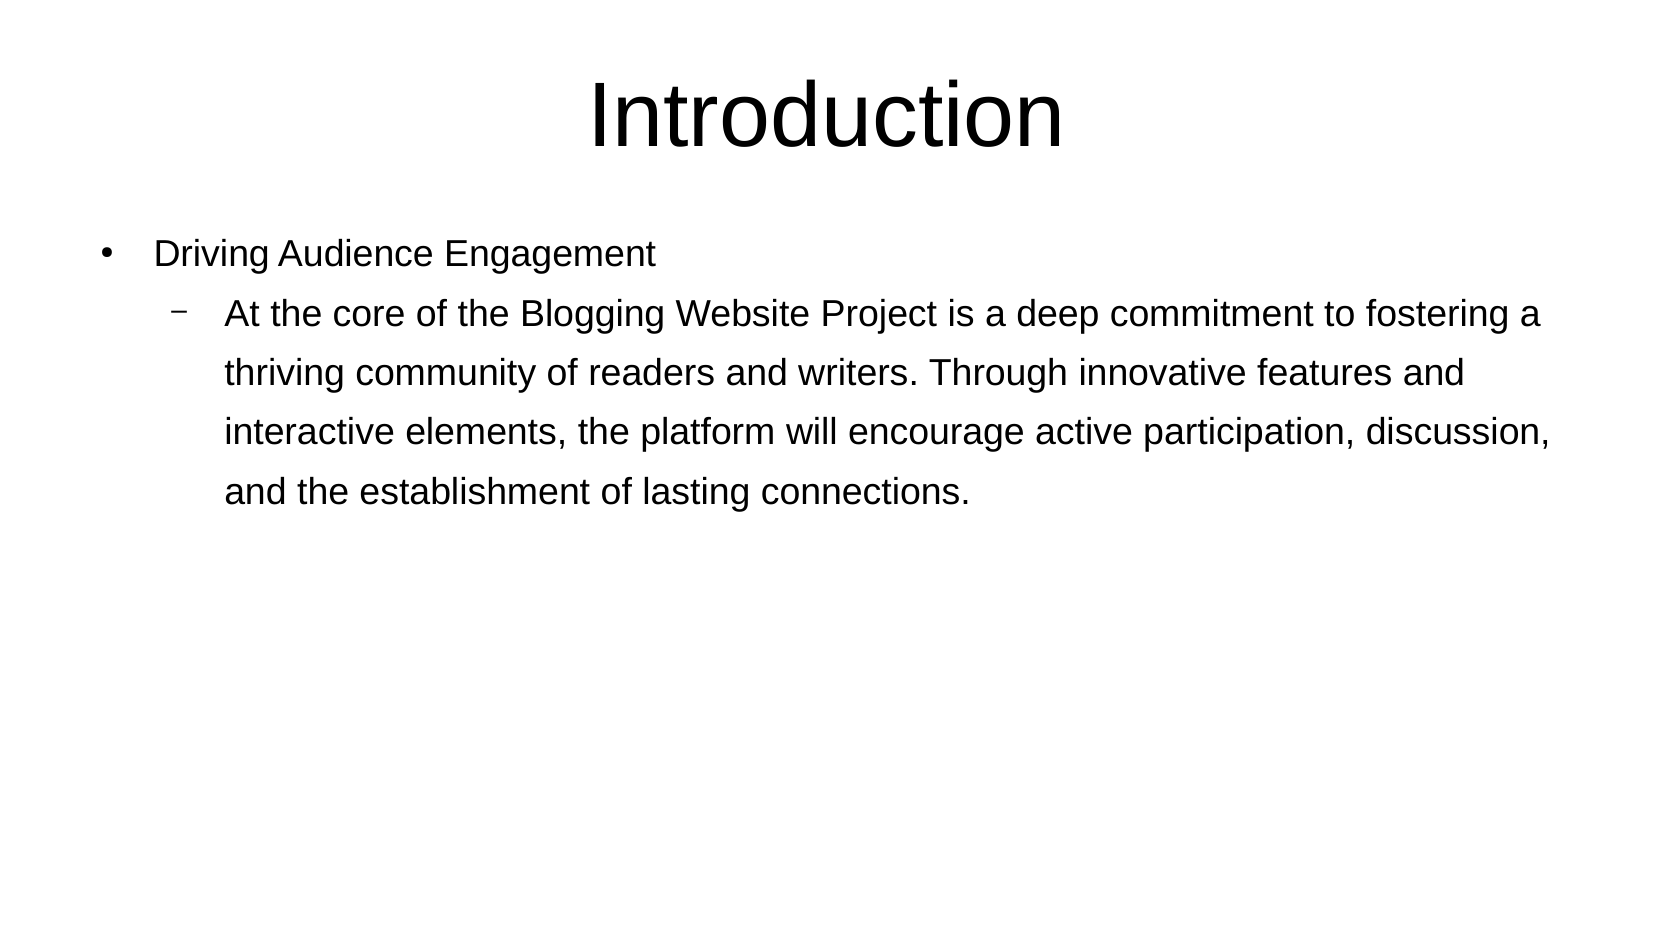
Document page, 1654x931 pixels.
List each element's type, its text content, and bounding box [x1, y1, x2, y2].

title Introduction [82, 37, 1571, 193]
list Driving Audience Engagement At the core of the Blogging Website Project is a deep commitment to fostering a thriving community of readers and writers. Through innovative features and interactive elements, the platform will encourage active participation, discussion, and the establishment of lasting connections. [82, 217, 1571, 758]
